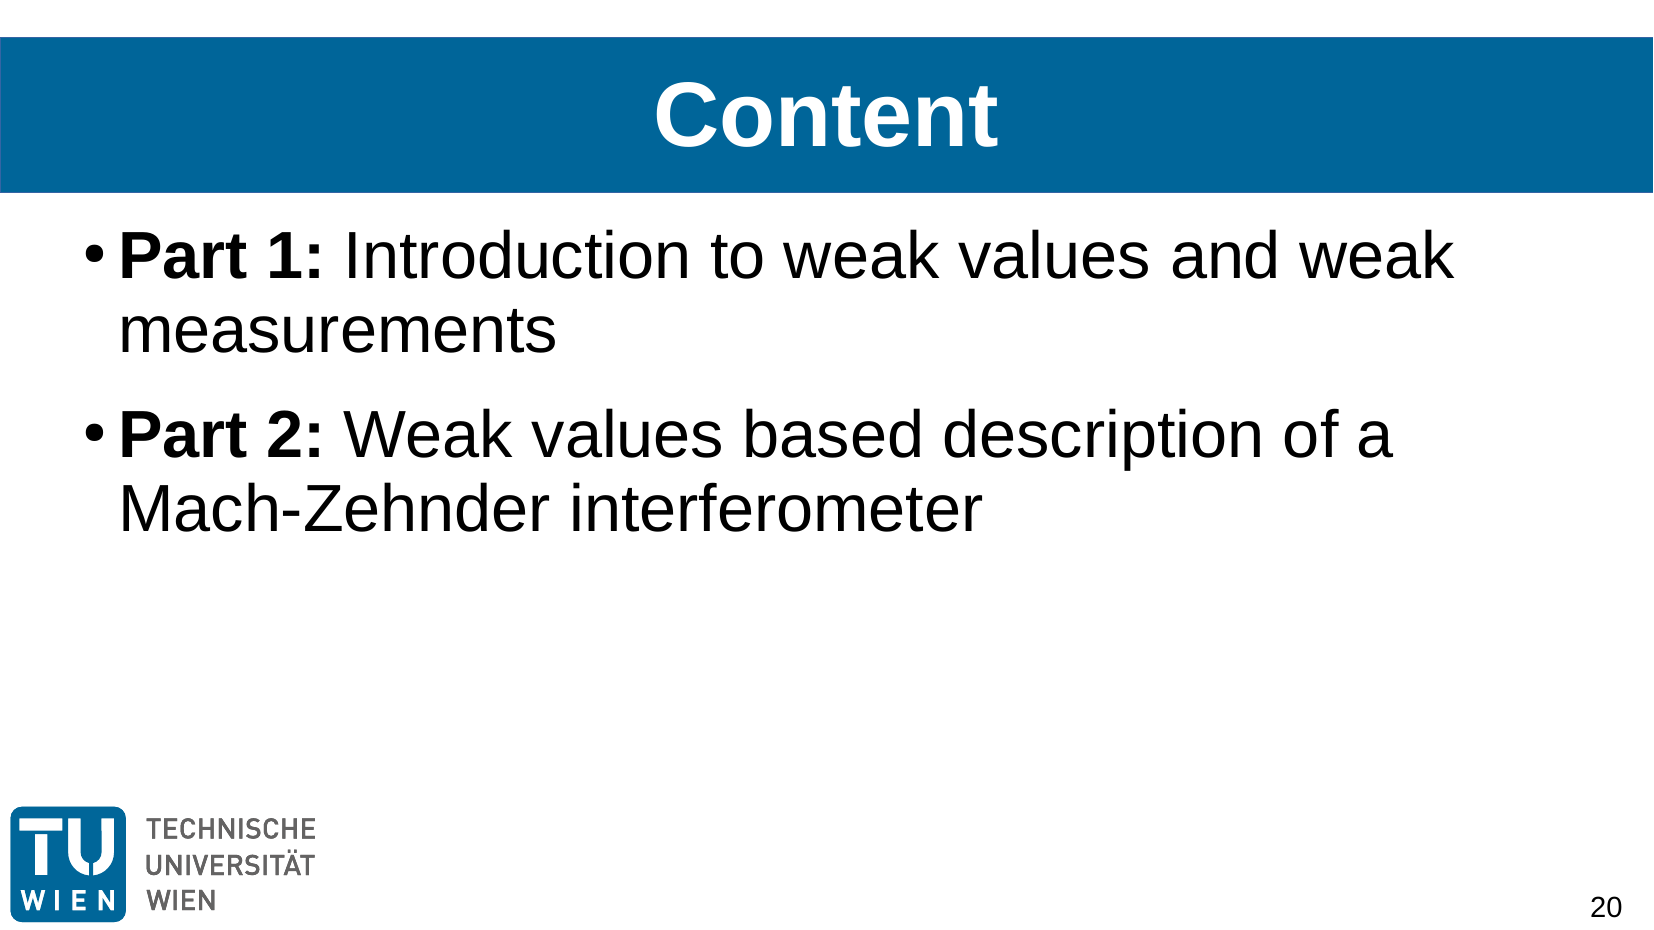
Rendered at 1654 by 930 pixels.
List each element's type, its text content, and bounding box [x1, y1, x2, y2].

title Content [0, 37, 1653, 193]
list Part 1: Introduction to weak values and weak measurements Part 2: Weak values based description of a Mach-Zehnder interferometer [82, 217, 1571, 757]
